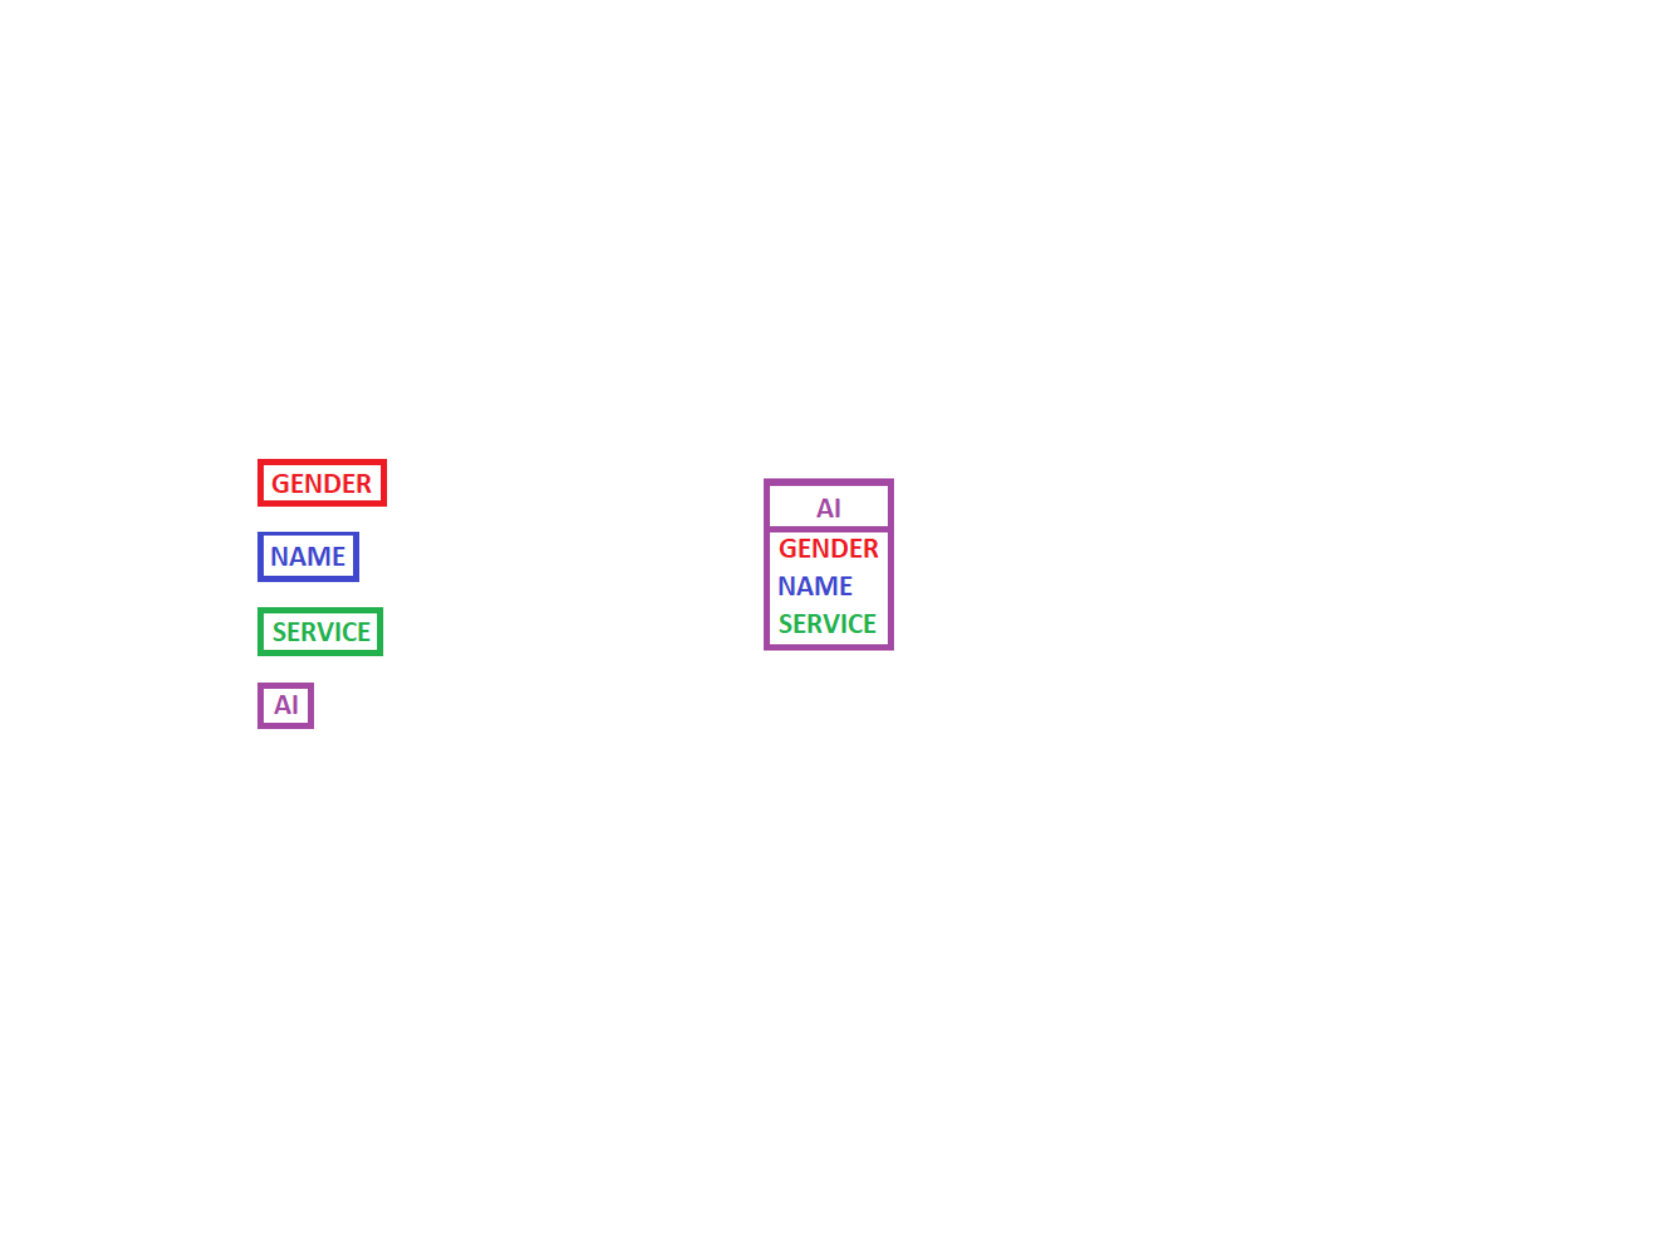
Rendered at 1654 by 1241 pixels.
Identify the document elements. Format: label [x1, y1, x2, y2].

picture [240, 449, 406, 748]
picture [755, 466, 908, 667]
